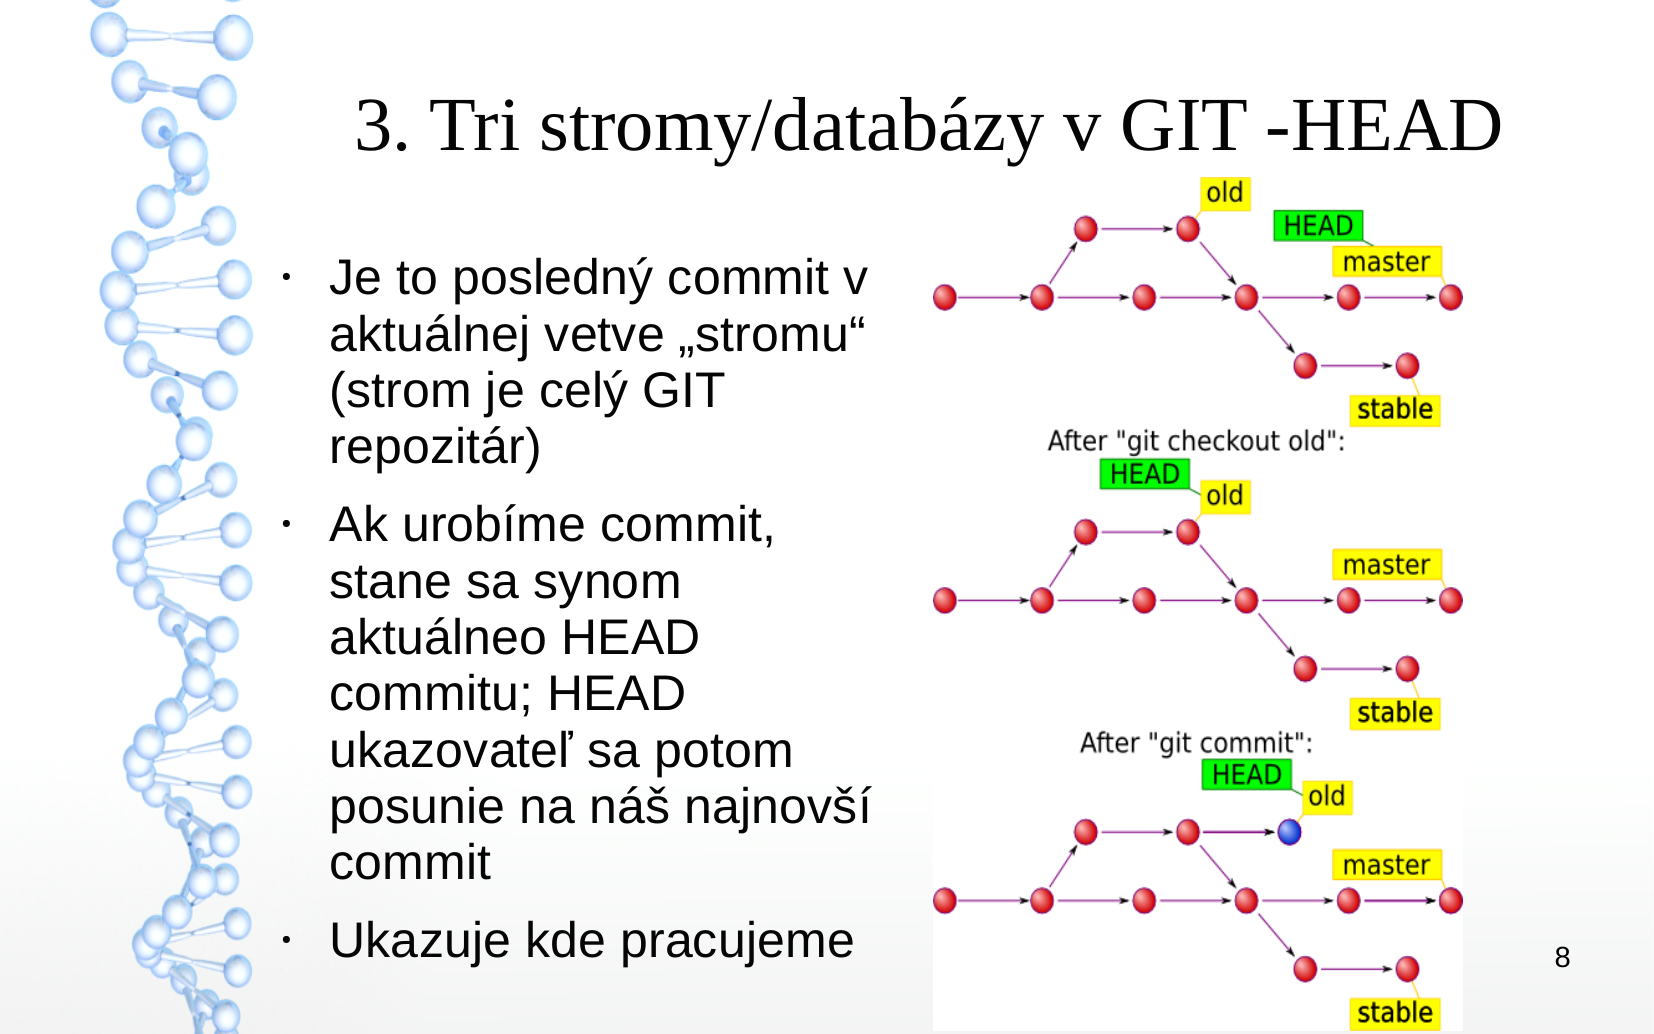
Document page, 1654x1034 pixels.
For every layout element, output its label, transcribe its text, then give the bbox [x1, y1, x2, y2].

title 3. Tri stromy/databázy v GIT -HEAD [265, 39, 1595, 210]
picture [0, 0, 1654, 1034]
list Je to posledný commit v aktuálnej vetve „stromu“ (strom je celý GIT repozitár) Ak urobíme commit, stane sa synom aktuálneo HEAD commitu; HEAD ukazovateľ sa potom posunie na náš najnovší commit Ukazuje kde pracujeme [265, 249, 886, 972]
